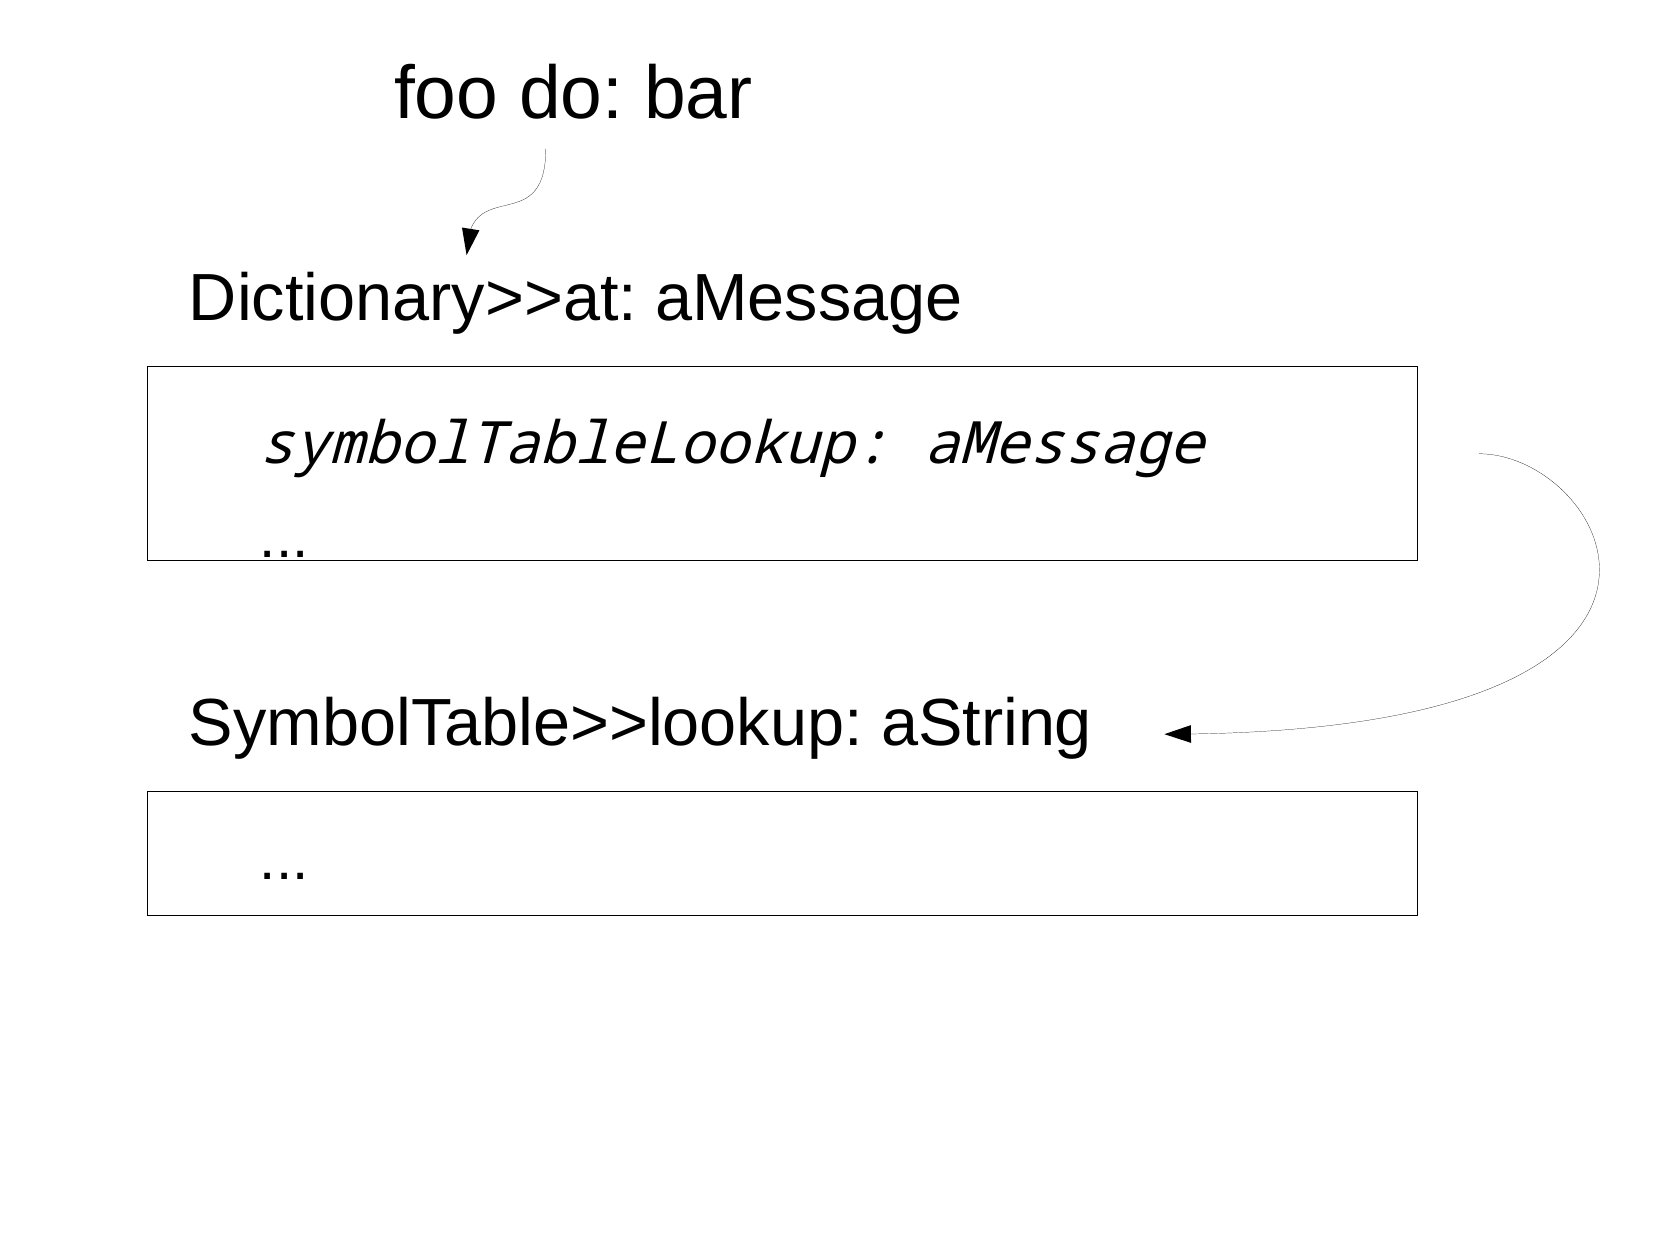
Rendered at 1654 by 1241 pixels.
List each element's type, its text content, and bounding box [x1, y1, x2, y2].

list SymbolTable>>lookup: aString ... [118, 685, 1447, 1034]
text_box foo do: bar [379, 42, 768, 142]
list Dictionary>>at: aMessage symbolTableLookup: aMessage ... [118, 259, 1447, 621]
